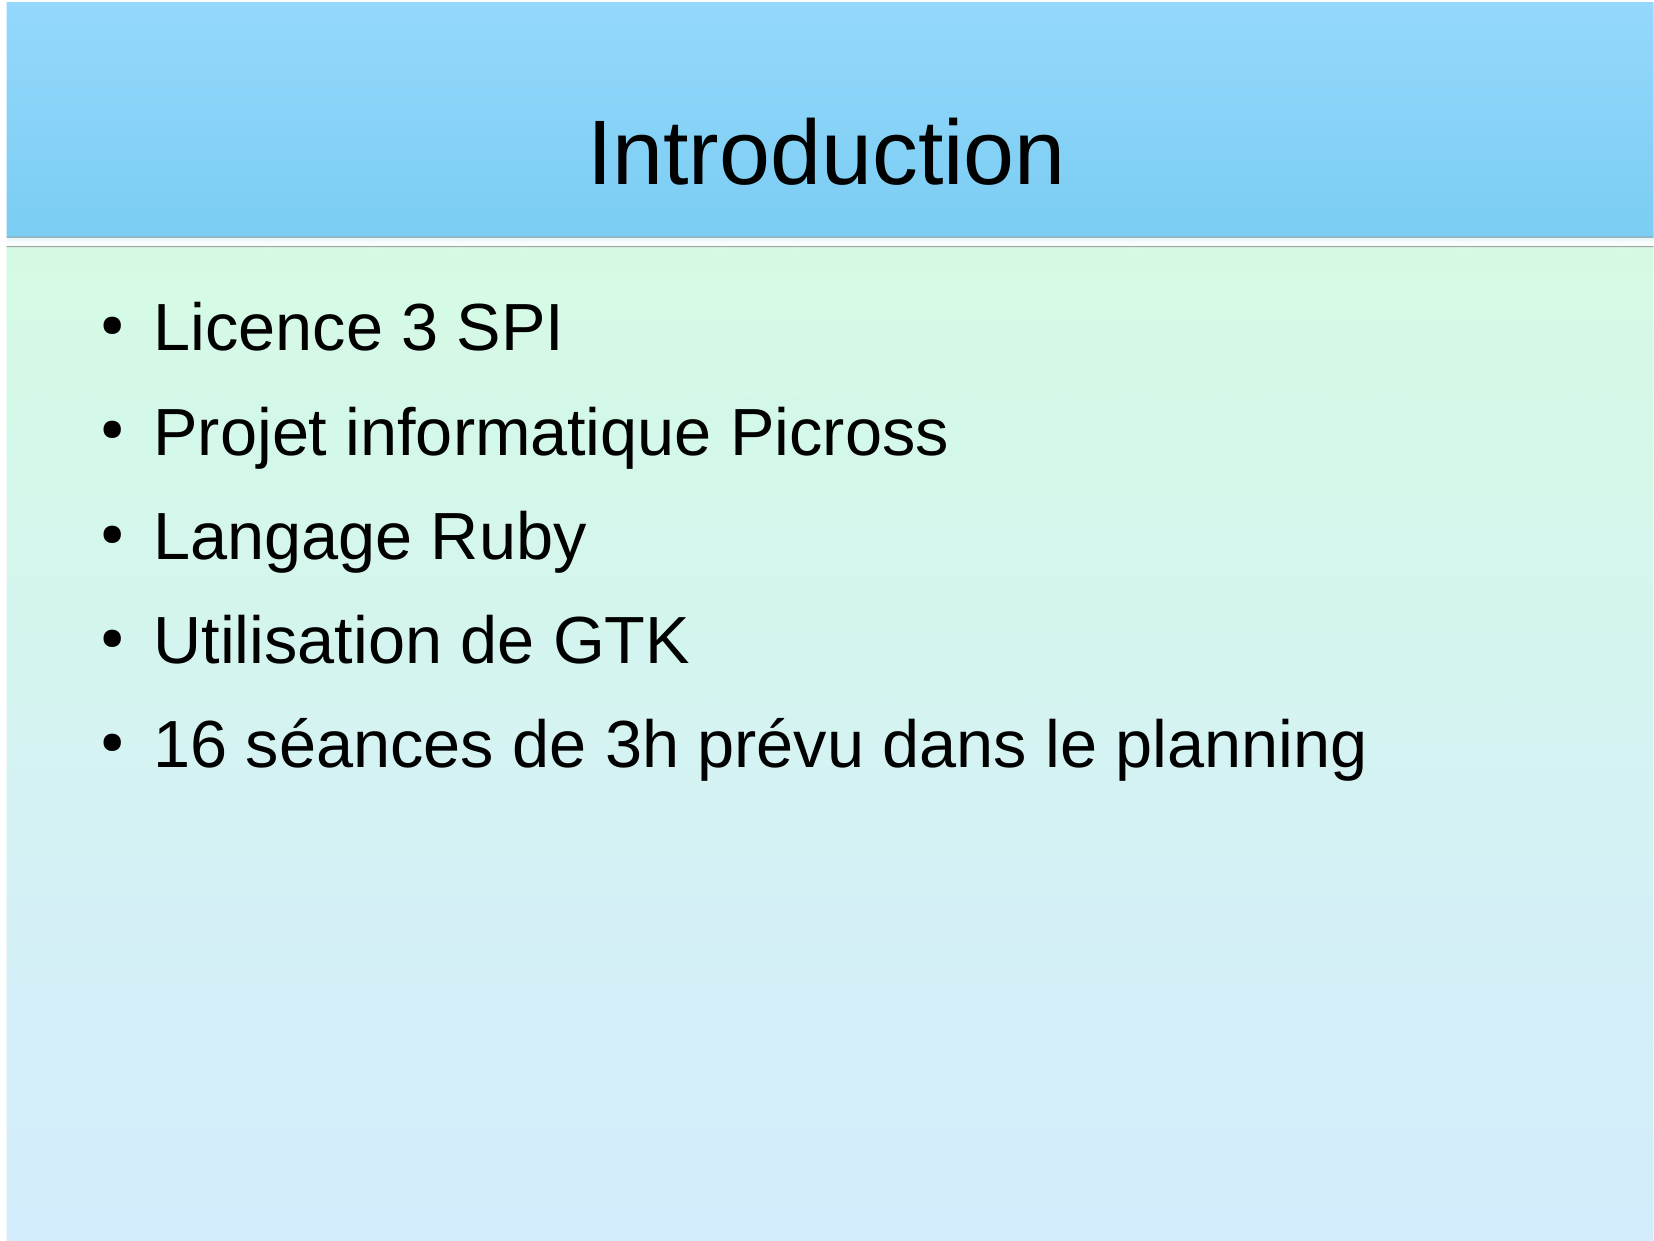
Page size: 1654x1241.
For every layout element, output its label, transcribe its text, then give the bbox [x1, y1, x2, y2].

list Licence 3 SPI Projet informatique Picross Langage Ruby Utilisation de GTK 16 séances de 3h prévu dans le planning [82, 290, 1571, 1010]
picture [6, 2, 1654, 1241]
title Introduction [82, 49, 1571, 257]
